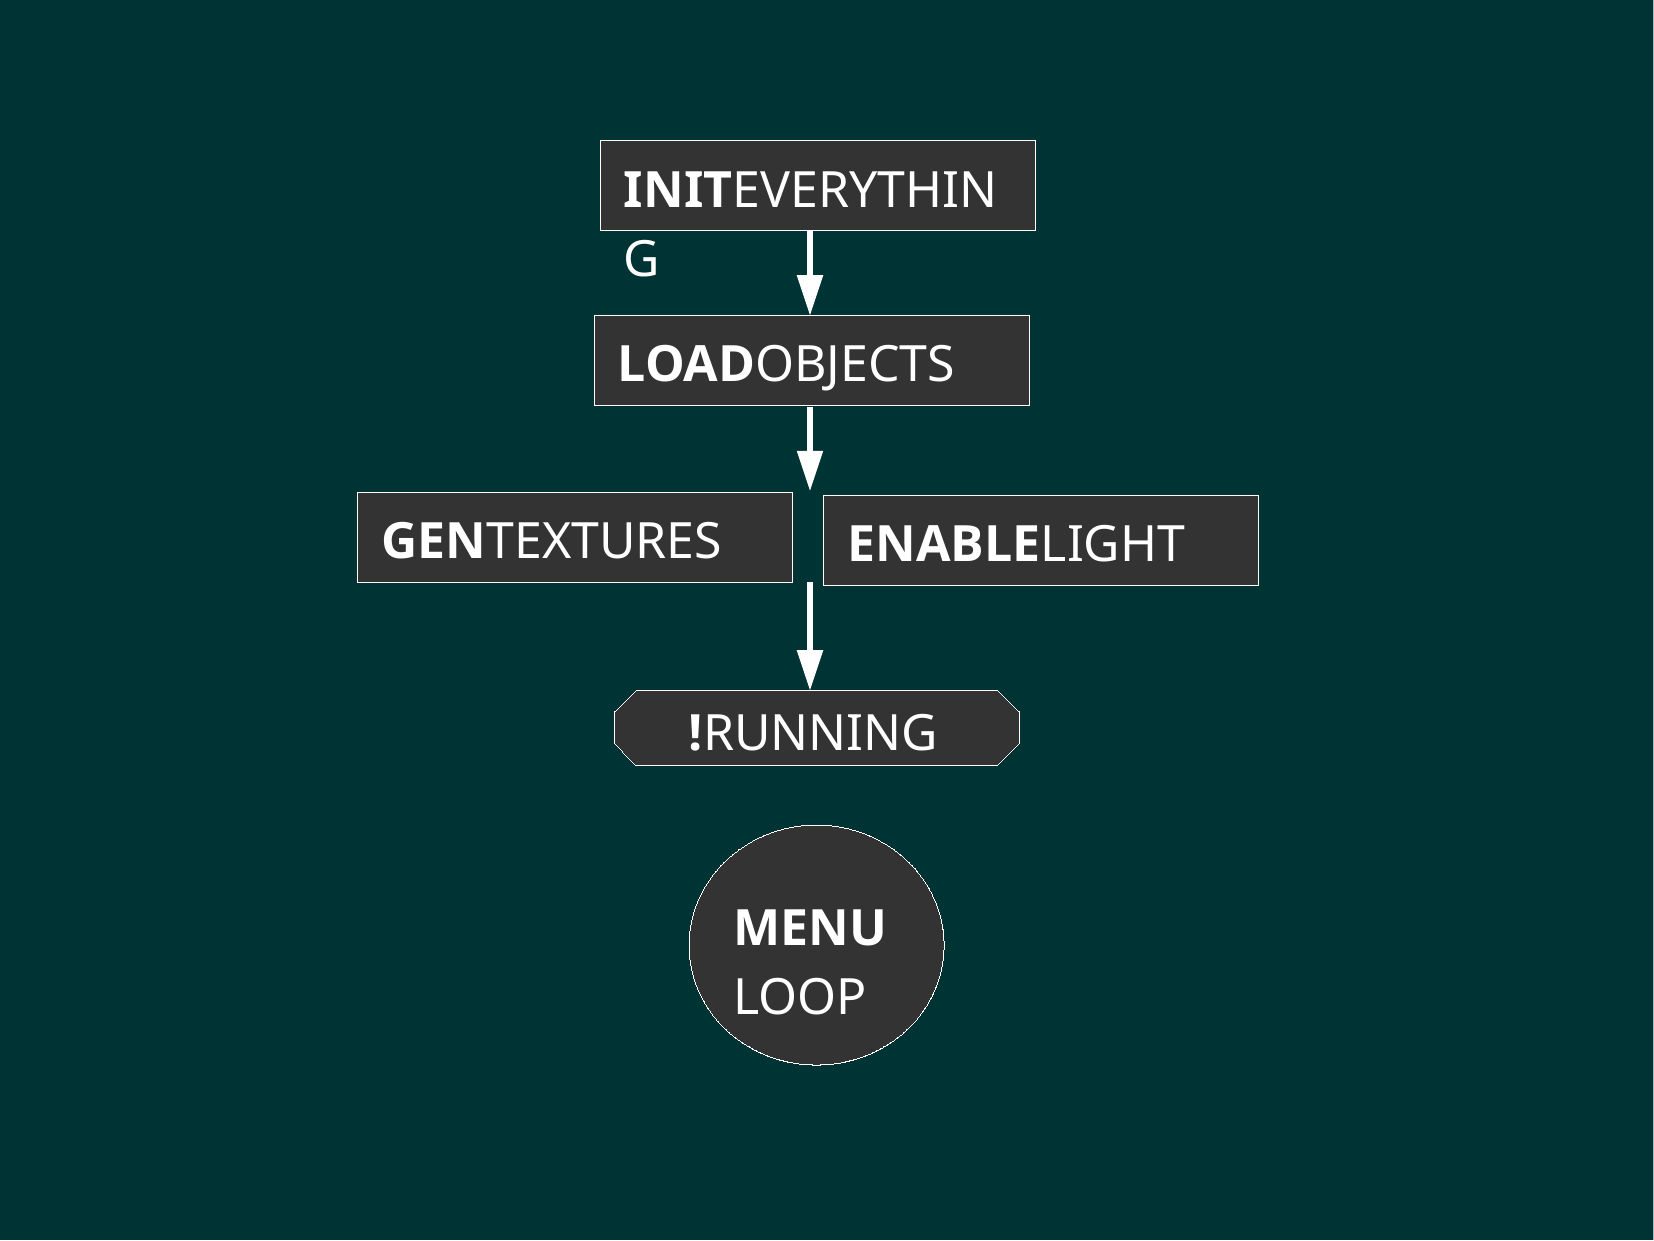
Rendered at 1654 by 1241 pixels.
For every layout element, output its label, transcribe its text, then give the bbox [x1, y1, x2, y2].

text_box MENU LOOP [719, 885, 915, 1013]
text_box LOADOBJECTS [603, 320, 1024, 411]
text_box [600, 140, 1036, 231]
text_box [823, 495, 1259, 586]
text_box INITEVERYTHING [609, 146, 1030, 237]
text_box GENTEXTURES [366, 498, 787, 589]
text_box [614, 690, 674, 766]
text_box ENABLELIGHT [833, 500, 1254, 591]
text_box [357, 492, 793, 583]
text_box [689, 825, 945, 1066]
text_box [594, 315, 1030, 406]
text_box !RUNNING [674, 690, 1095, 766]
